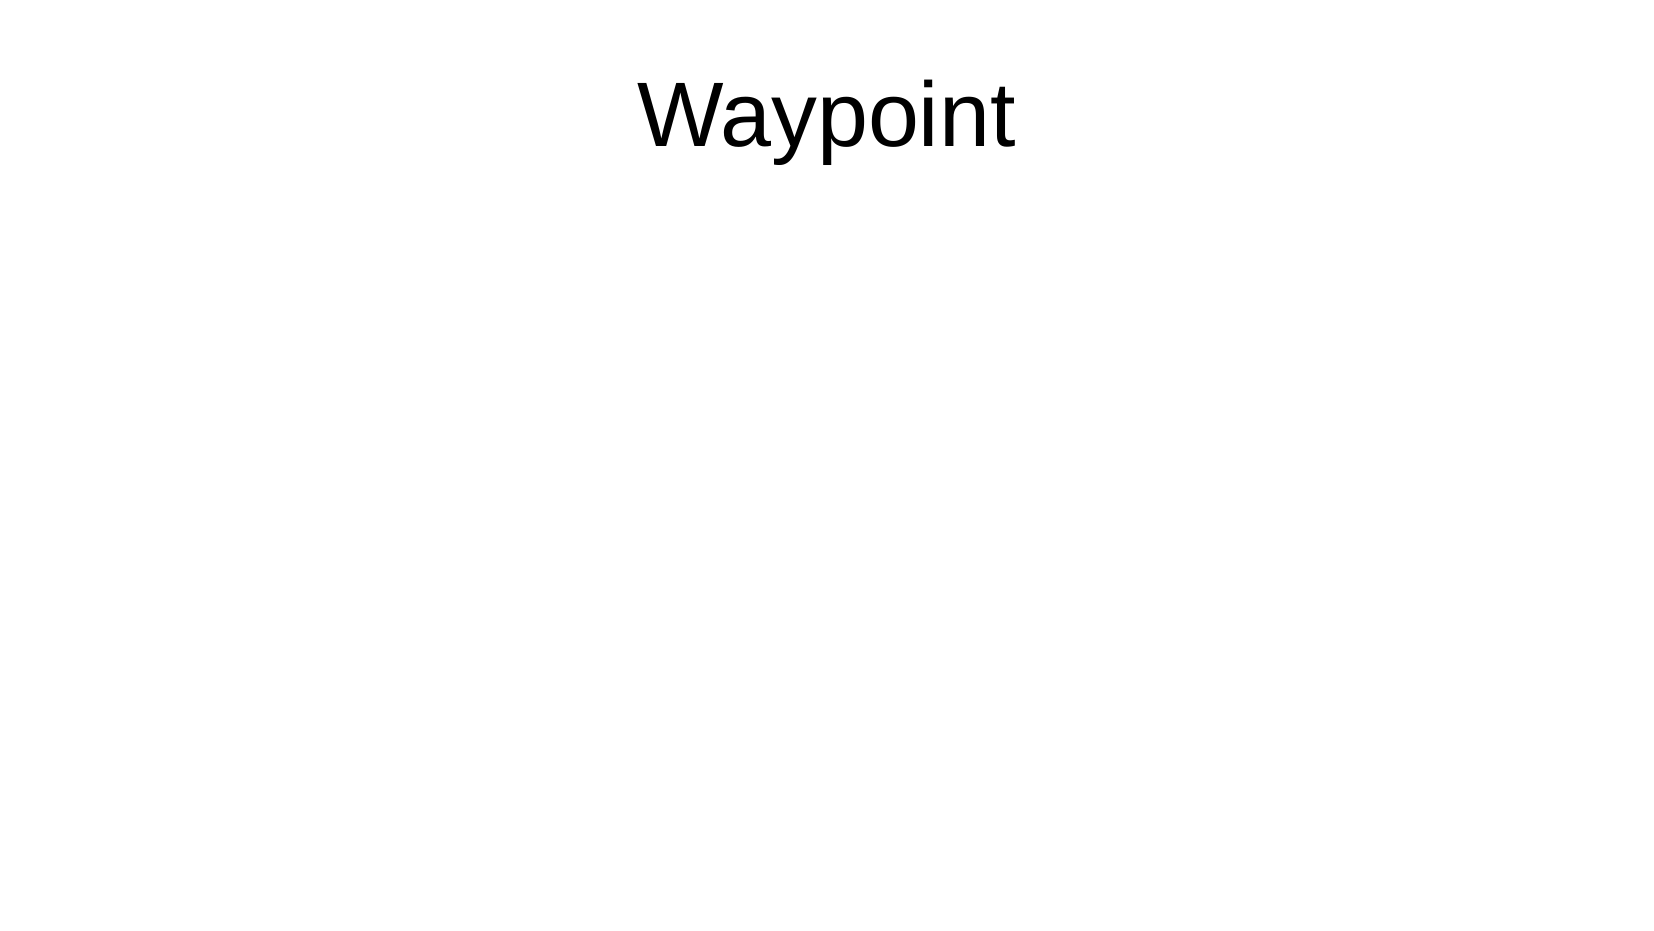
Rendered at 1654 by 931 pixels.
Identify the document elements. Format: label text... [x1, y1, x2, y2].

title Waypoint [82, 37, 1571, 193]
